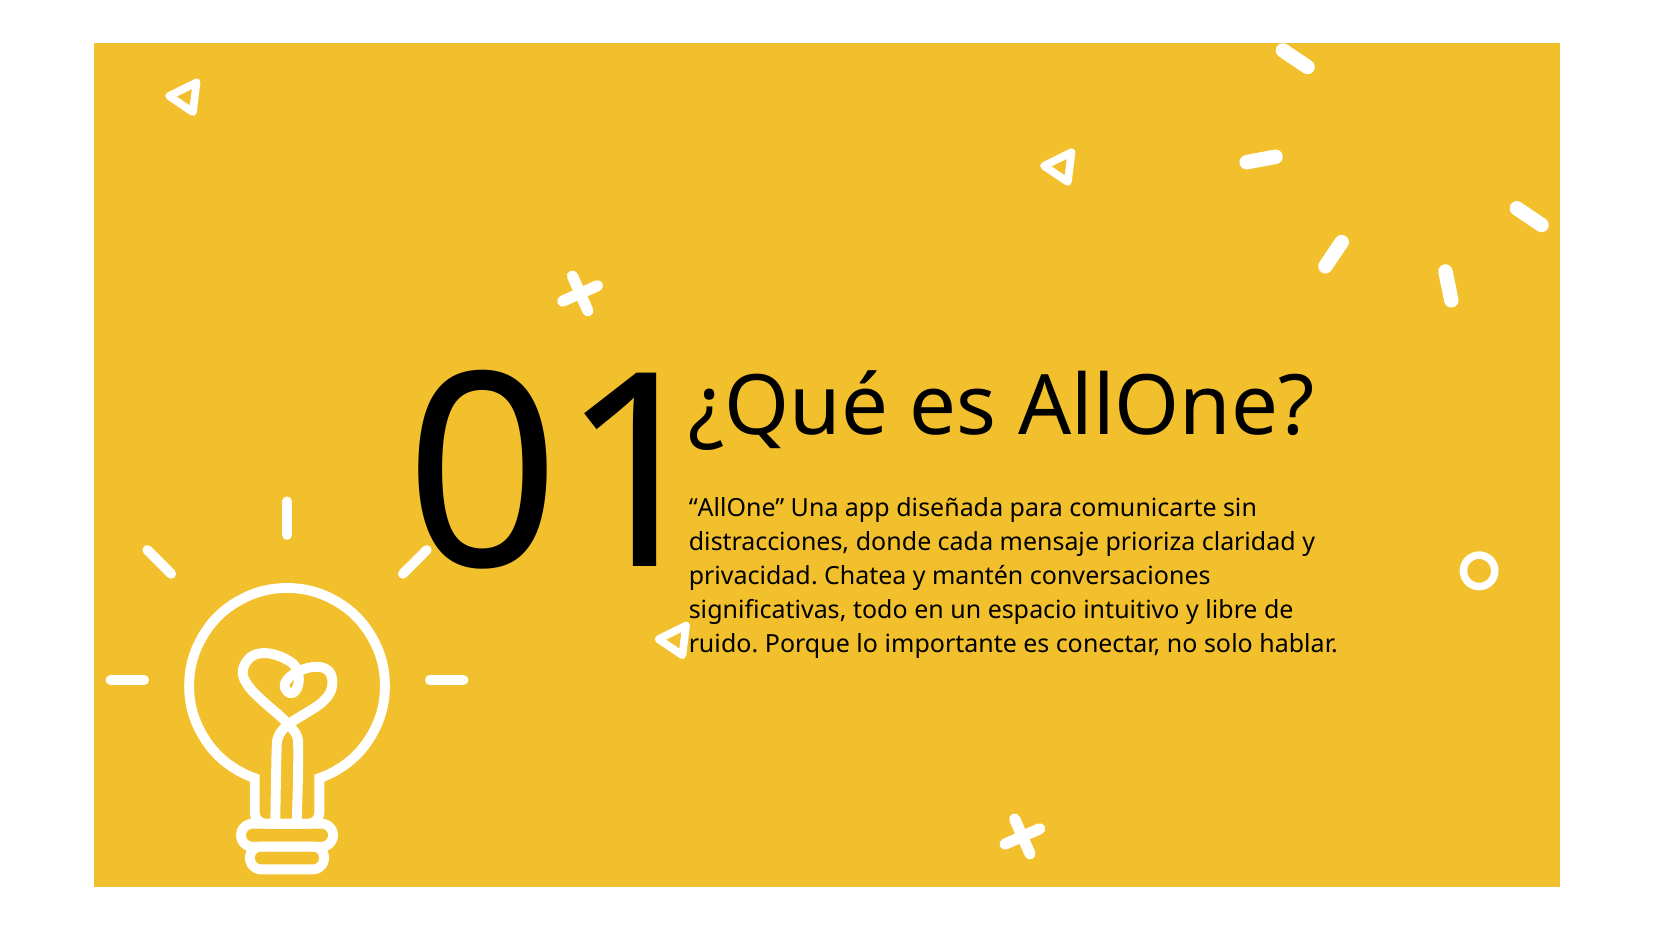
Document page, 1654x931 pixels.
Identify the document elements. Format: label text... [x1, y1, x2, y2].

title ¿Qué es AllOne? [751, 345, 1409, 459]
text_box “AllOne” Una app diseñada para comunicarte sin distracciones, donde cada mensaje prioriza claridad y privacidad. Chatea y mantén conversaciones significativas, todo en un espacio intuitivo y libre de ruido. Porque lo importante es conectar, no solo hablar. [688, 489, 1349, 660]
title 01 [405, 276, 751, 646]
